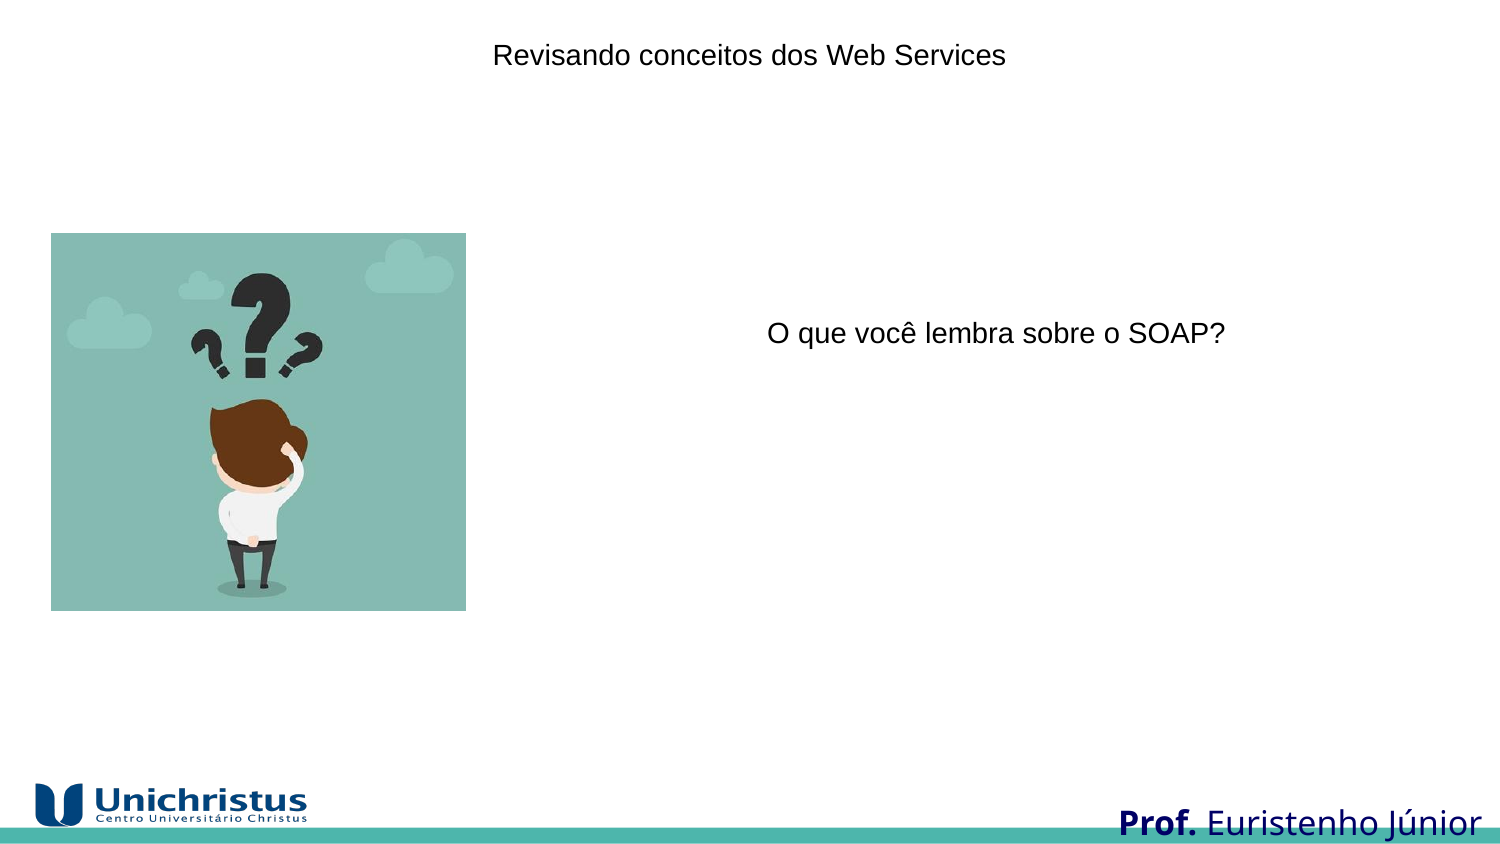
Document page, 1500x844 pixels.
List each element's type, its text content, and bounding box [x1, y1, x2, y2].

picture [31, 781, 311, 828]
text_box Prof. Euristenho Júnior [1103, 791, 1500, 844]
list O que você lembra sobre o SOAP? [544, 152, 1449, 750]
picture [51, 233, 466, 611]
title Revisando conceitos dos Web Services [51, 20, 1449, 137]
